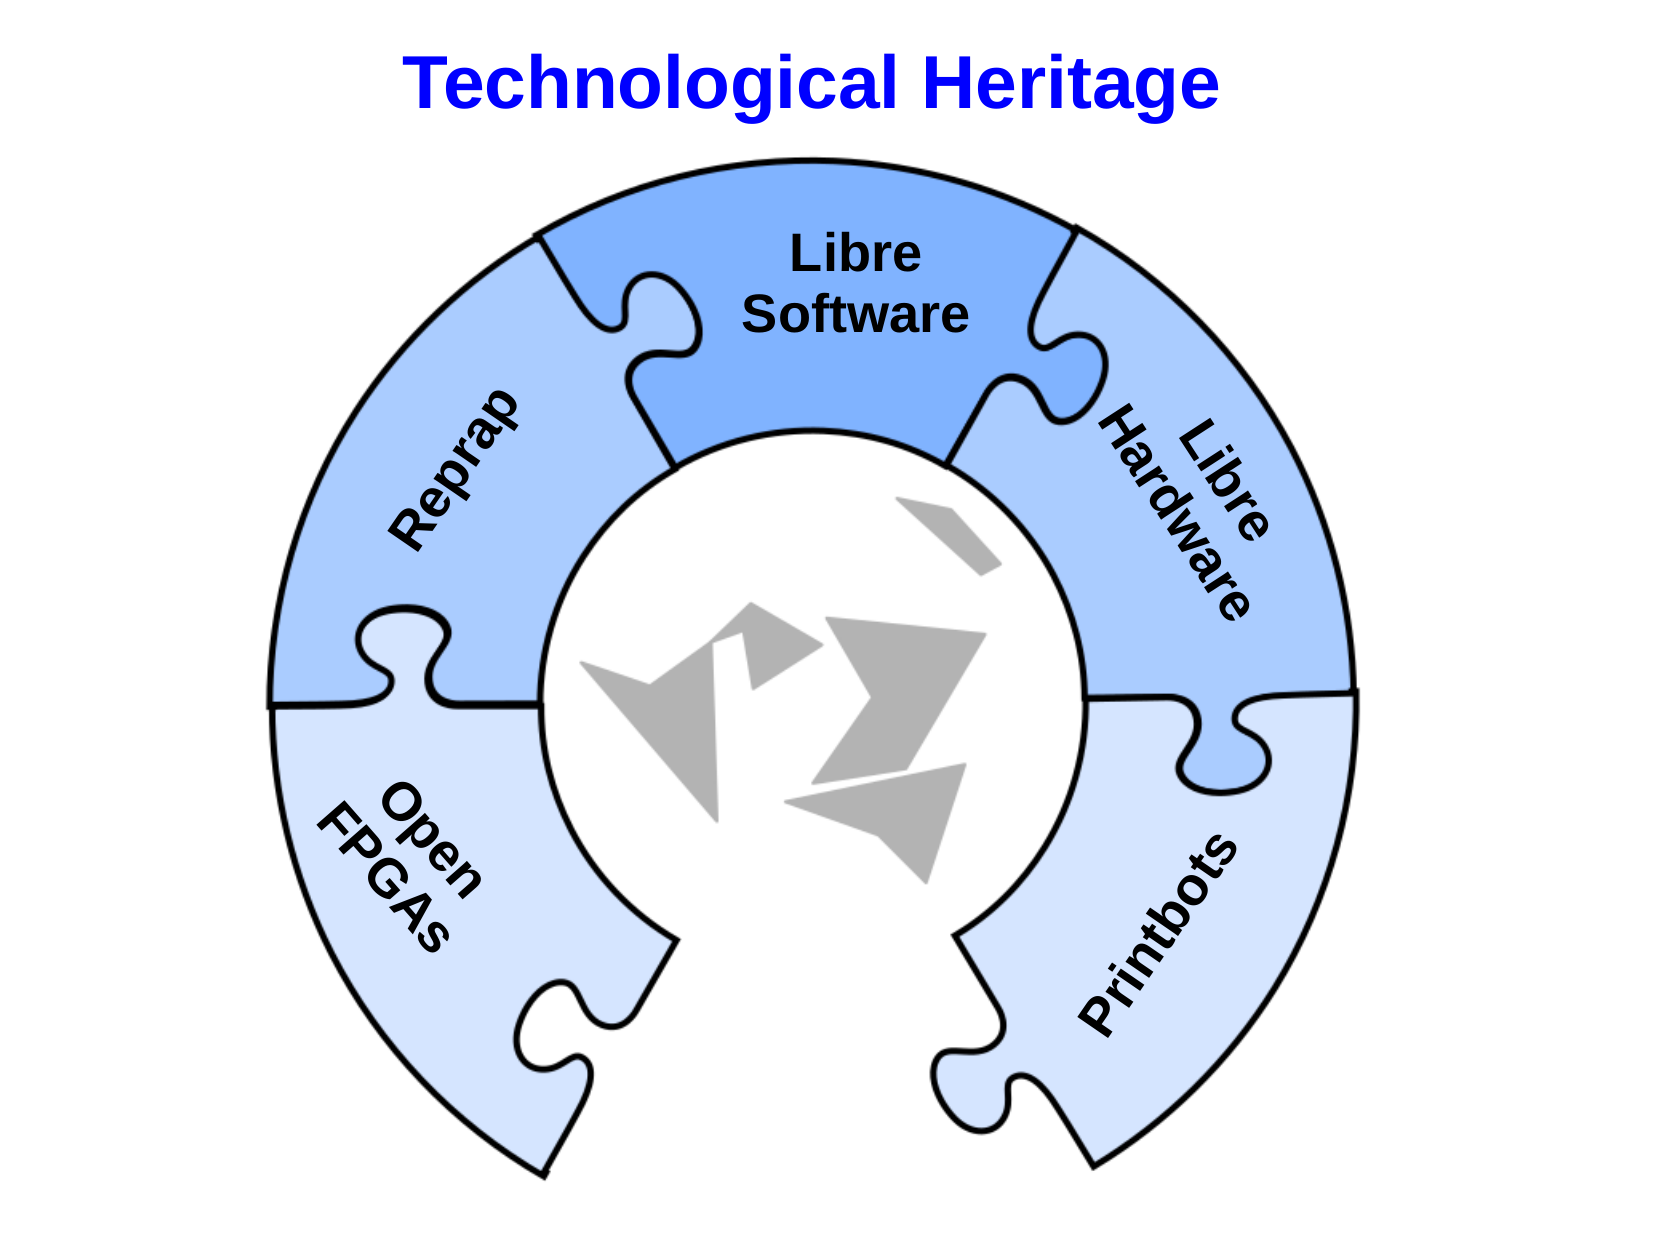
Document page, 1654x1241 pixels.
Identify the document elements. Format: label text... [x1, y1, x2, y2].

text_box Reprap [330, 311, 609, 646]
picture [255, 145, 1381, 1211]
text_box Printbots [1035, 776, 1314, 1111]
text_box Technological Heritage [64, 30, 1561, 136]
text_box Libre Software [692, 215, 1021, 380]
text_box Libre Hardware [1019, 300, 1366, 711]
text_box Open FPGAs [252, 690, 571, 1026]
